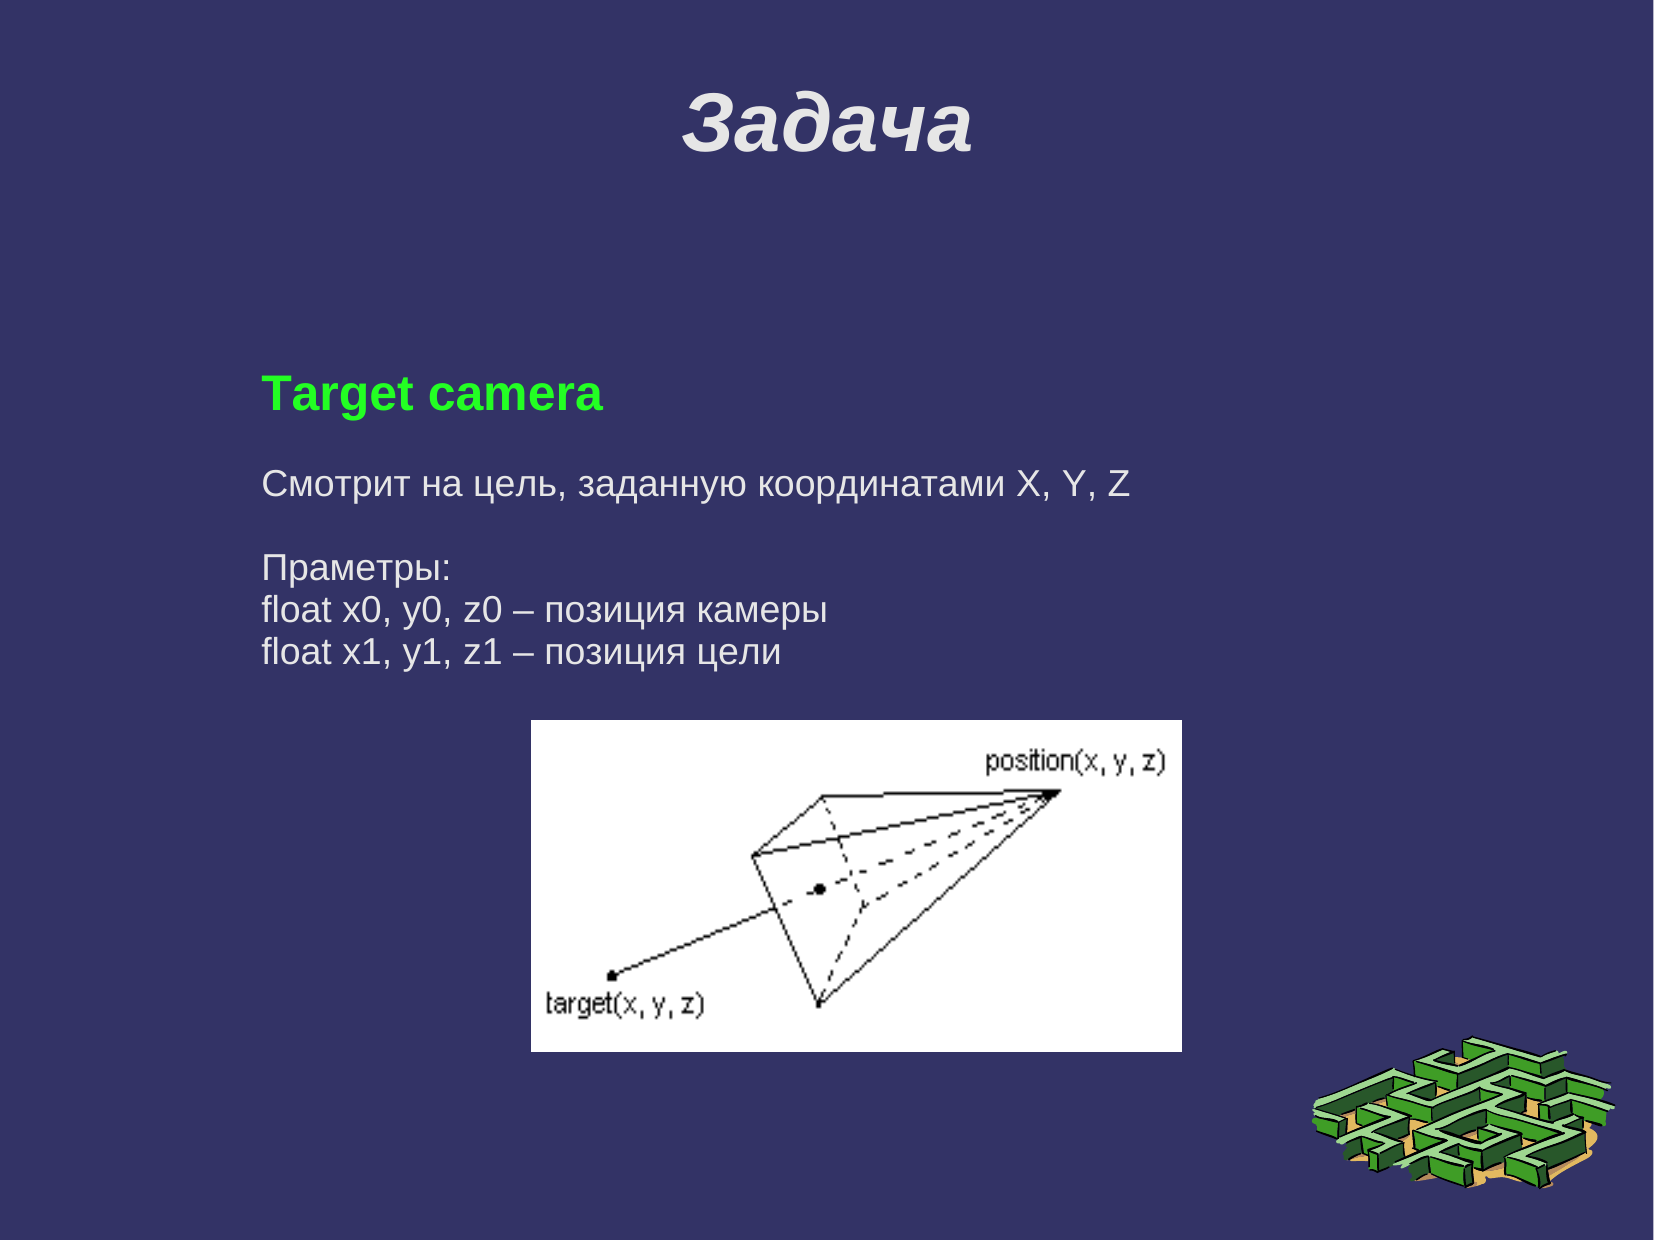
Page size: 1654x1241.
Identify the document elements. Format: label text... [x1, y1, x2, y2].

title Задача [121, 19, 1534, 227]
picture [531, 720, 1182, 1052]
list Target camera Смотрит на цель, заданную координатами X, Y, Z Праметры: float x0, y0, z0 – позиция камеры float x1, y1, z1 – позиция цели [178, 364, 1570, 1147]
